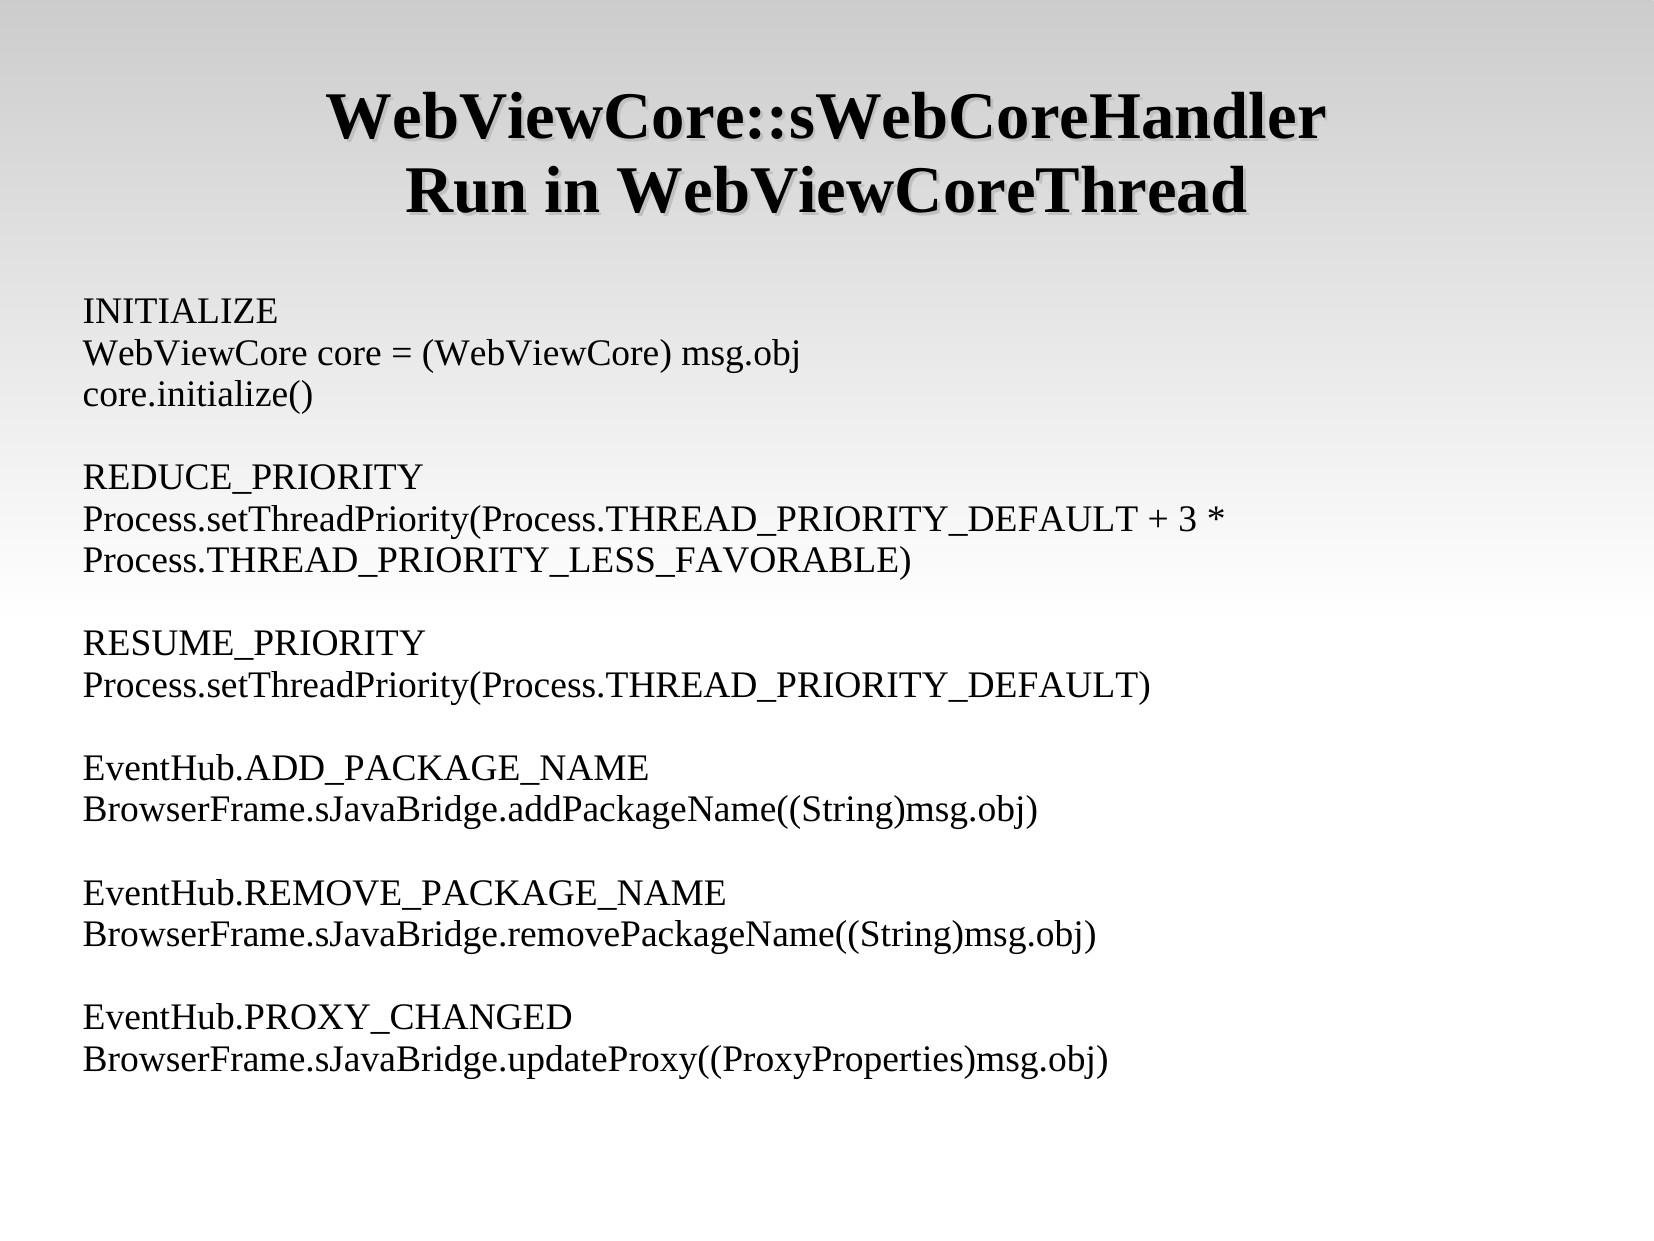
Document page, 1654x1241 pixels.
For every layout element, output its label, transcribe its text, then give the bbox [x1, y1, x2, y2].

title WebViewCore::sWebCoreHandler Run in WebViewCoreThread [82, 49, 1571, 257]
subtitle INITIALIZE WebViewCore core = (WebViewCore) msg.obj core.initialize() REDUCE_PRIORITY Process.setThreadPriority(Process.THREAD_PRIORITY_DEFAULT + 3 * Process.THREAD_PRIORITY_LESS_FAVORABLE) RESUME_PRIORITY Process.setThreadPriority(Process.THREAD_PRIORITY_DEFAULT) EventHub.ADD_PACKAGE_NAME BrowserFrame.sJavaBridge.addPackageName((String)msg.obj) EventHub.REMOVE_PACKAGE_NAME BrowserFrame.sJavaBridge.removePackageName((String)msg.obj) EventHub.PROXY_CHANGED BrowserFrame.sJavaBridge.updateProxy((ProxyProperties)msg.obj) [82, 297, 1571, 1102]
